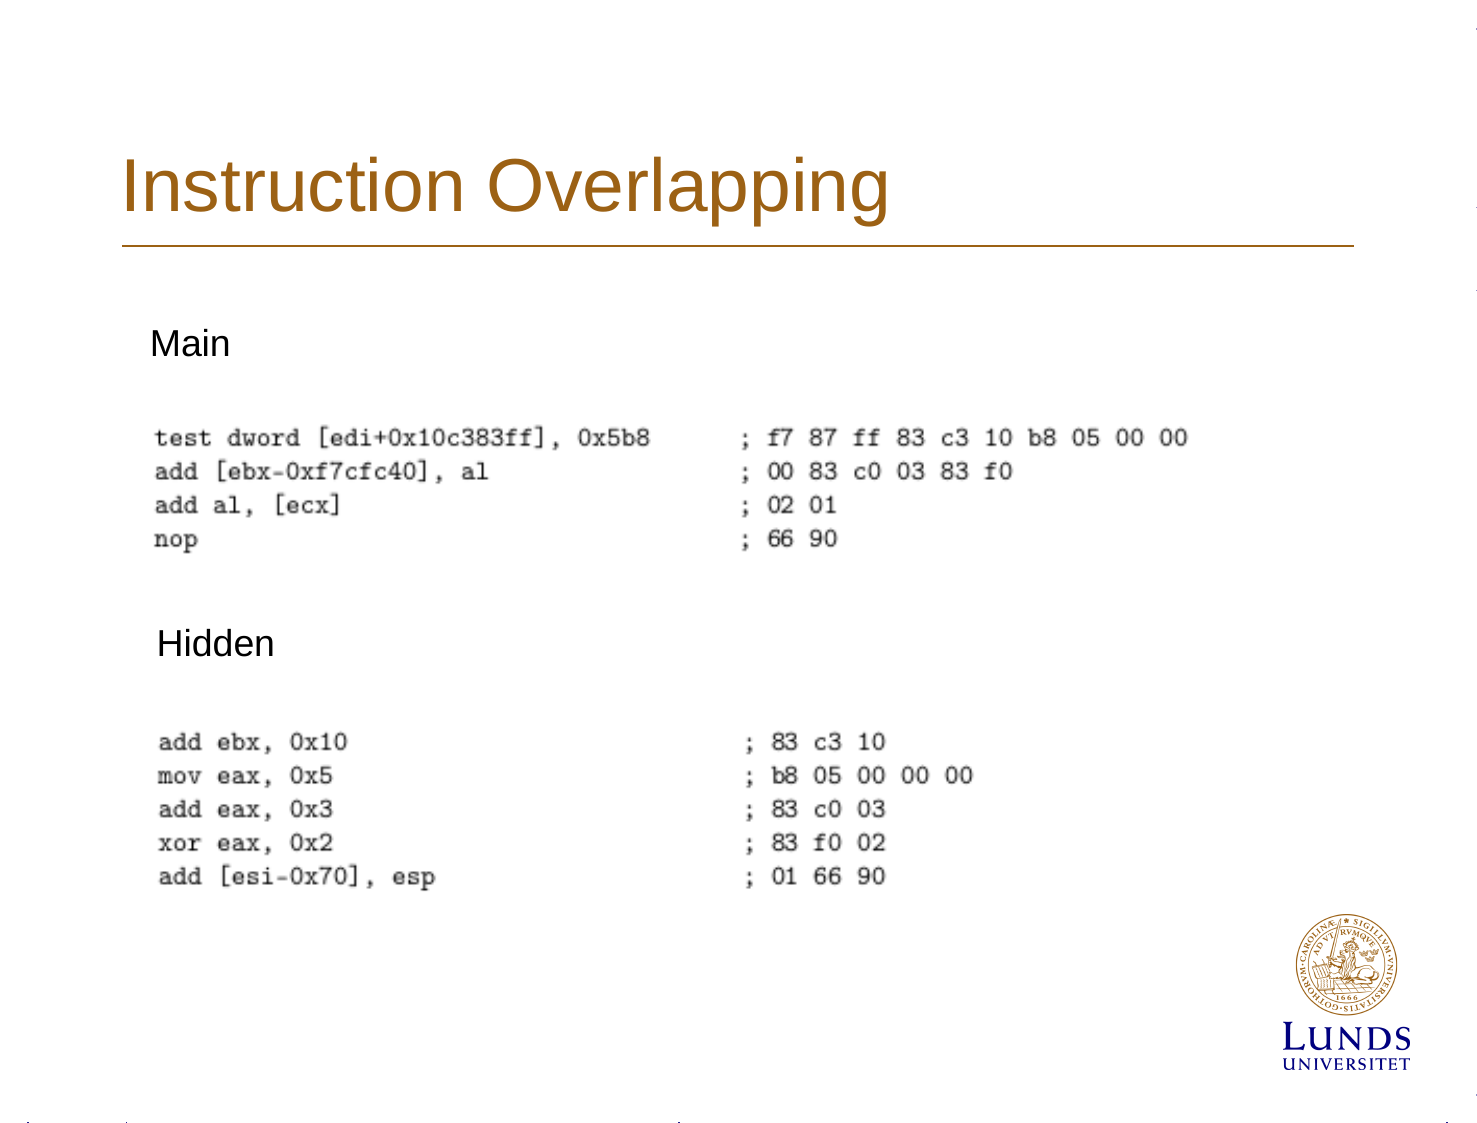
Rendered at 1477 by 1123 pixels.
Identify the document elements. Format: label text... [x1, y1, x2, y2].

picture [1283, 914, 1410, 1070]
picture [142, 719, 1068, 910]
text_box Main [135, 315, 286, 372]
text_box Hidden [141, 615, 290, 672]
title Instruction Overlapping [105, 46, 1354, 234]
picture [134, 419, 1245, 564]
